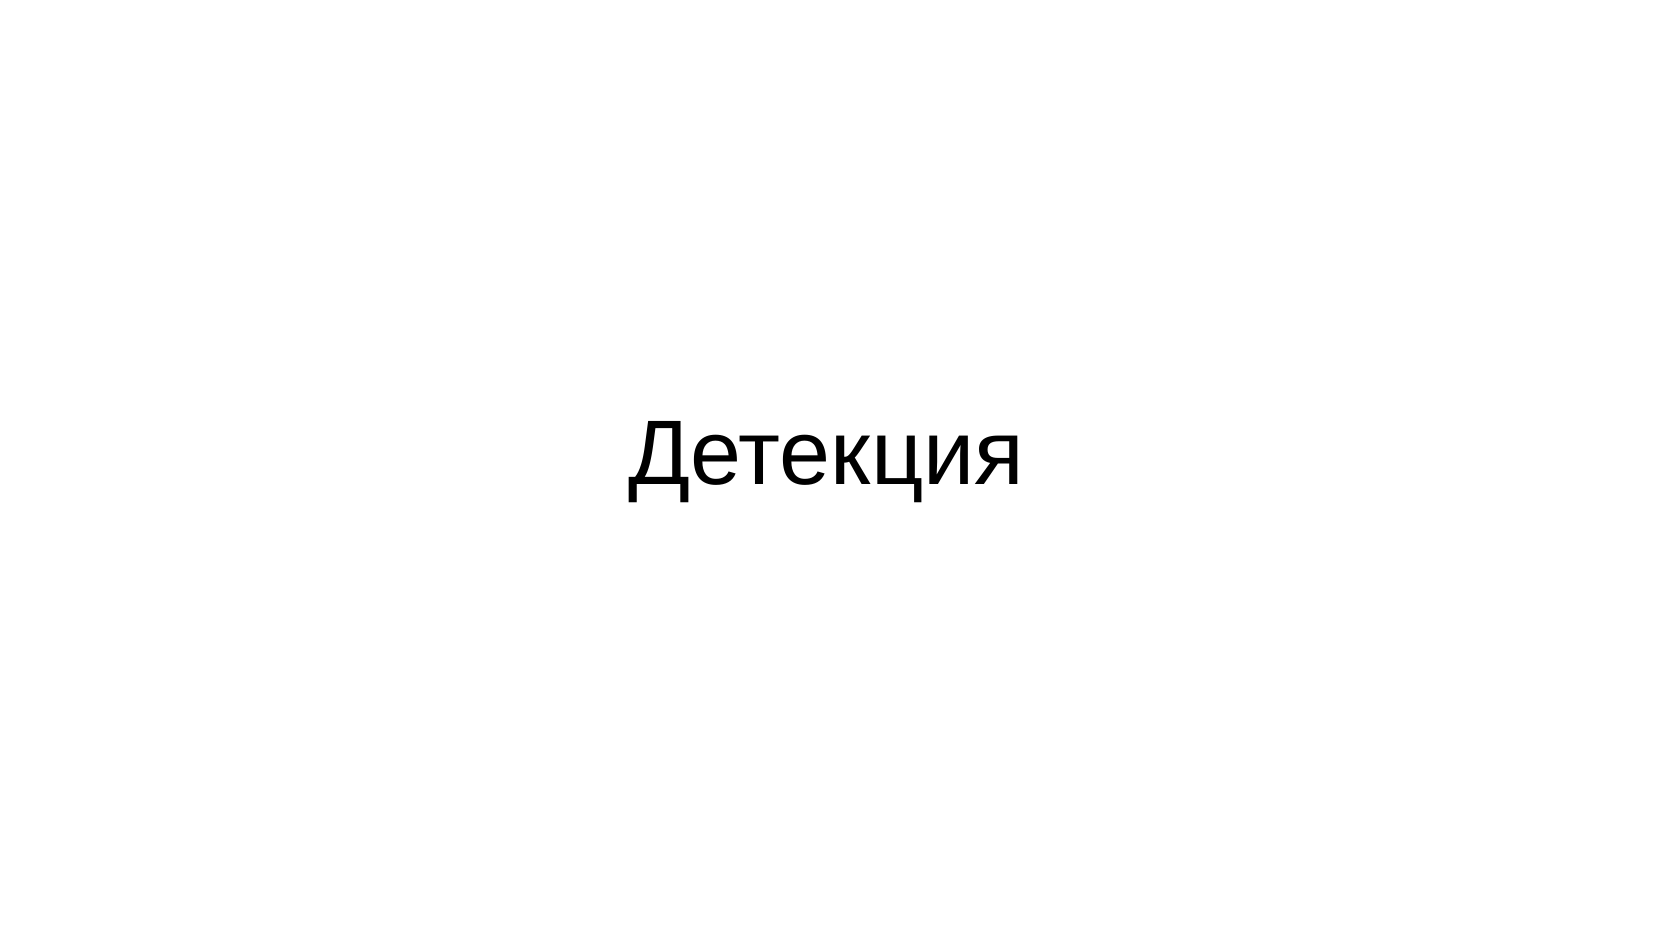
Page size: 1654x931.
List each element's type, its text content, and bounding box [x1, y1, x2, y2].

title Детекция [82, 375, 1571, 531]
